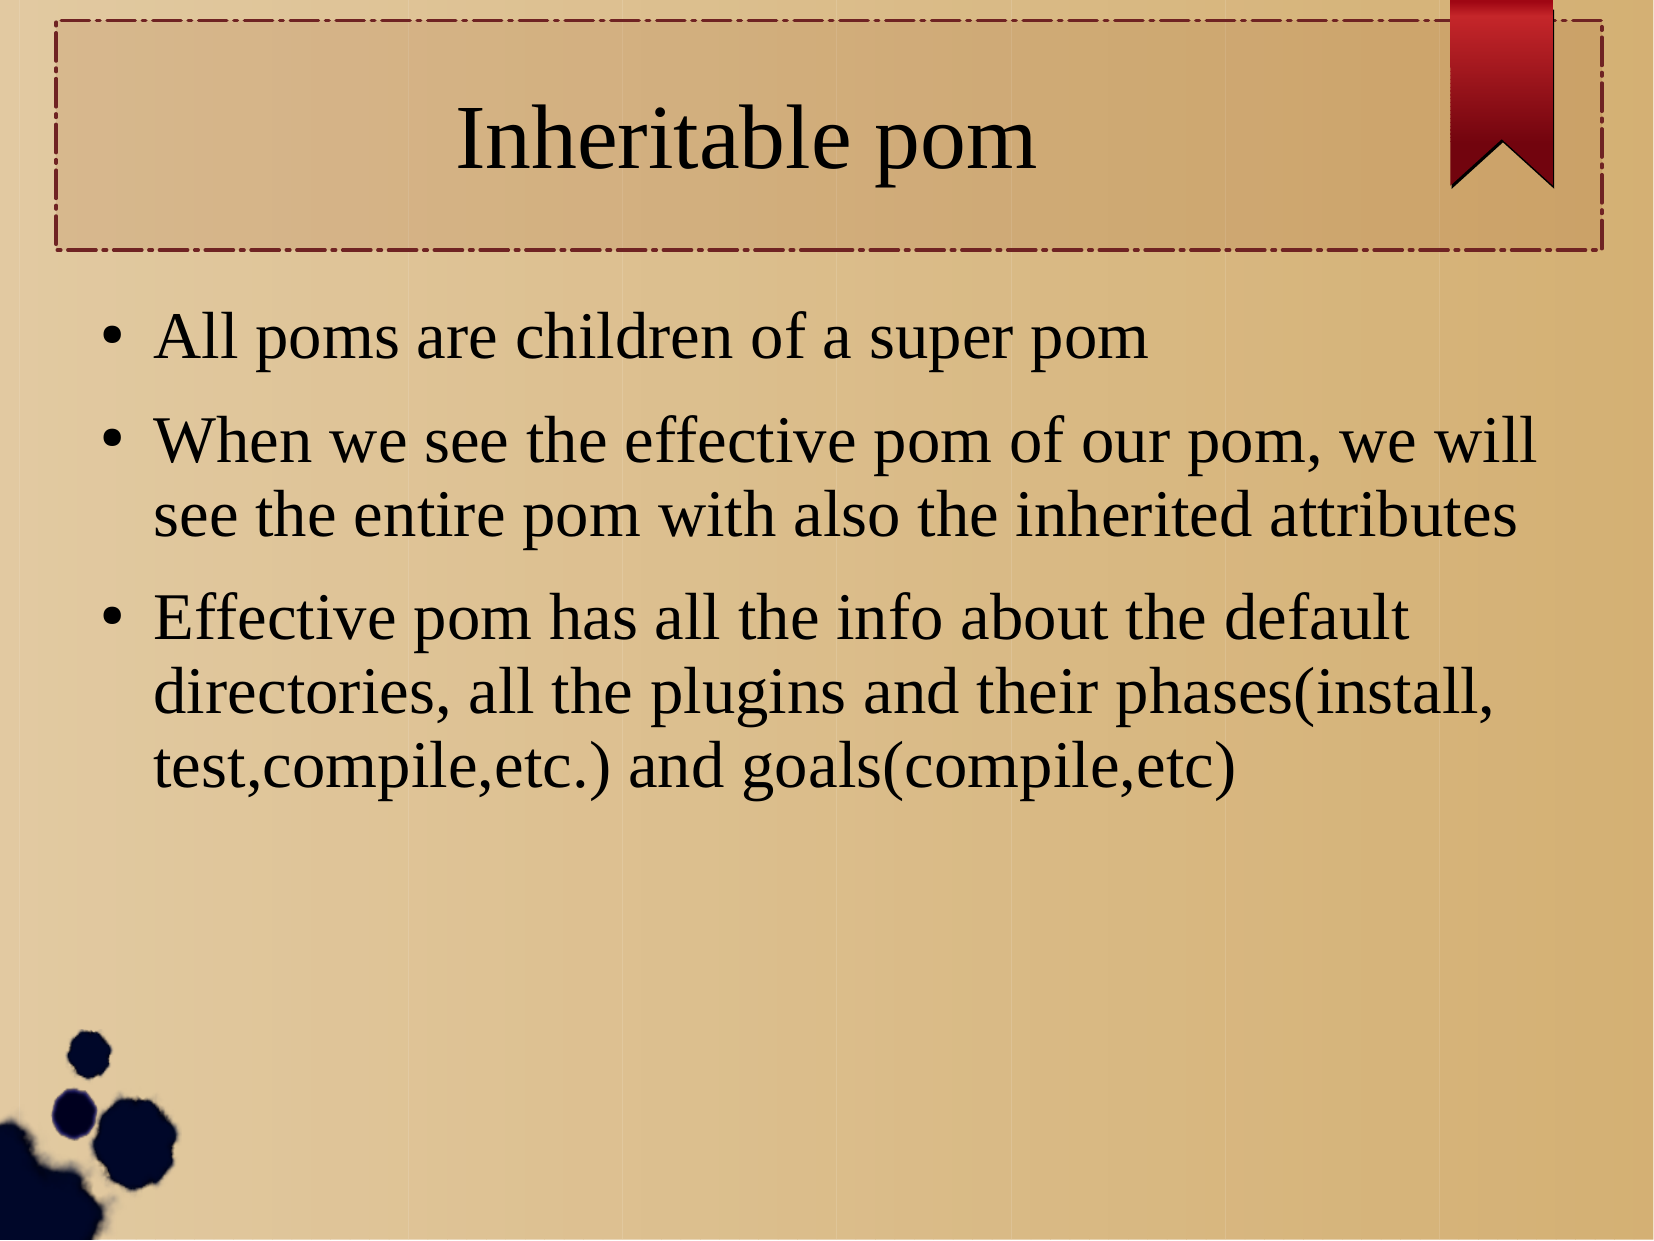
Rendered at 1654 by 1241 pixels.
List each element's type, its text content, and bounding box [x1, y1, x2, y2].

list All poms are children of a super pom When we see the effective pom of our pom, we will see the entire pom with also the inherited attributes Effective pom has all the info about the default directories, all the plugins and their phases(install, test,compile,etc.) and goals(compile,etc) [82, 299, 1571, 1019]
title Inheritable pom [82, 47, 1412, 229]
